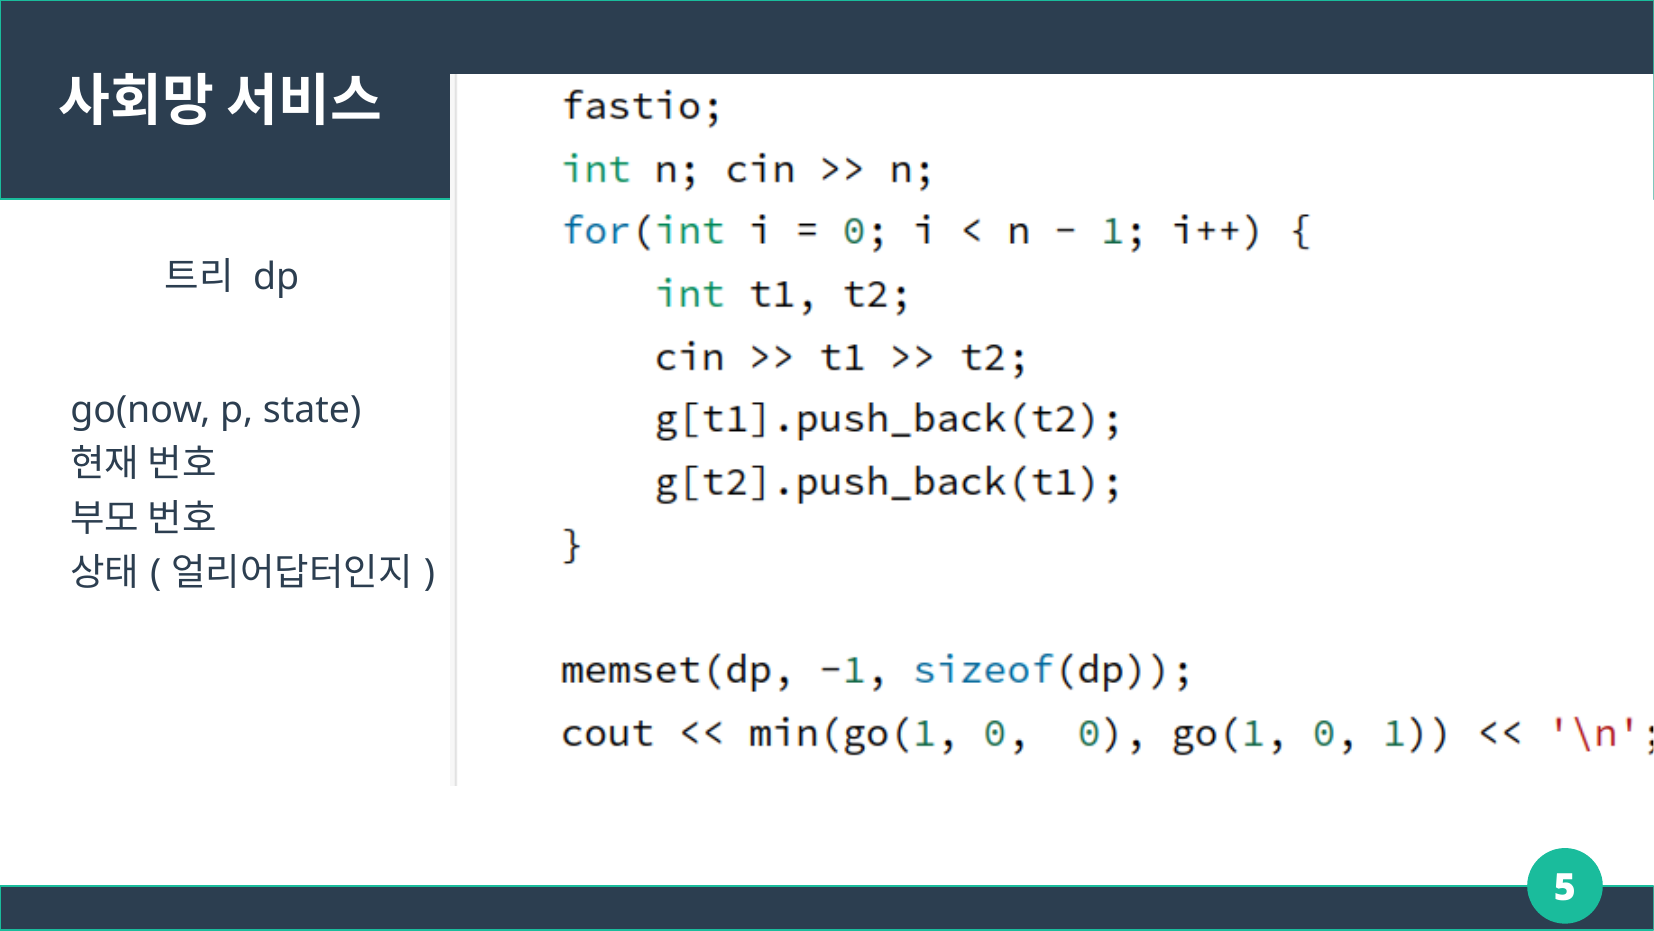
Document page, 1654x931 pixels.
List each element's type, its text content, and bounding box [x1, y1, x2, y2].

text_box go(now, p, state) 현재 번호 부모 번호 상태(얼리어답터인지) [55, 375, 451, 604]
picture [450, 74, 1654, 786]
text_box 트리 dp [150, 238, 314, 308]
title 사회망 서비스 [59, 37, 1595, 156]
